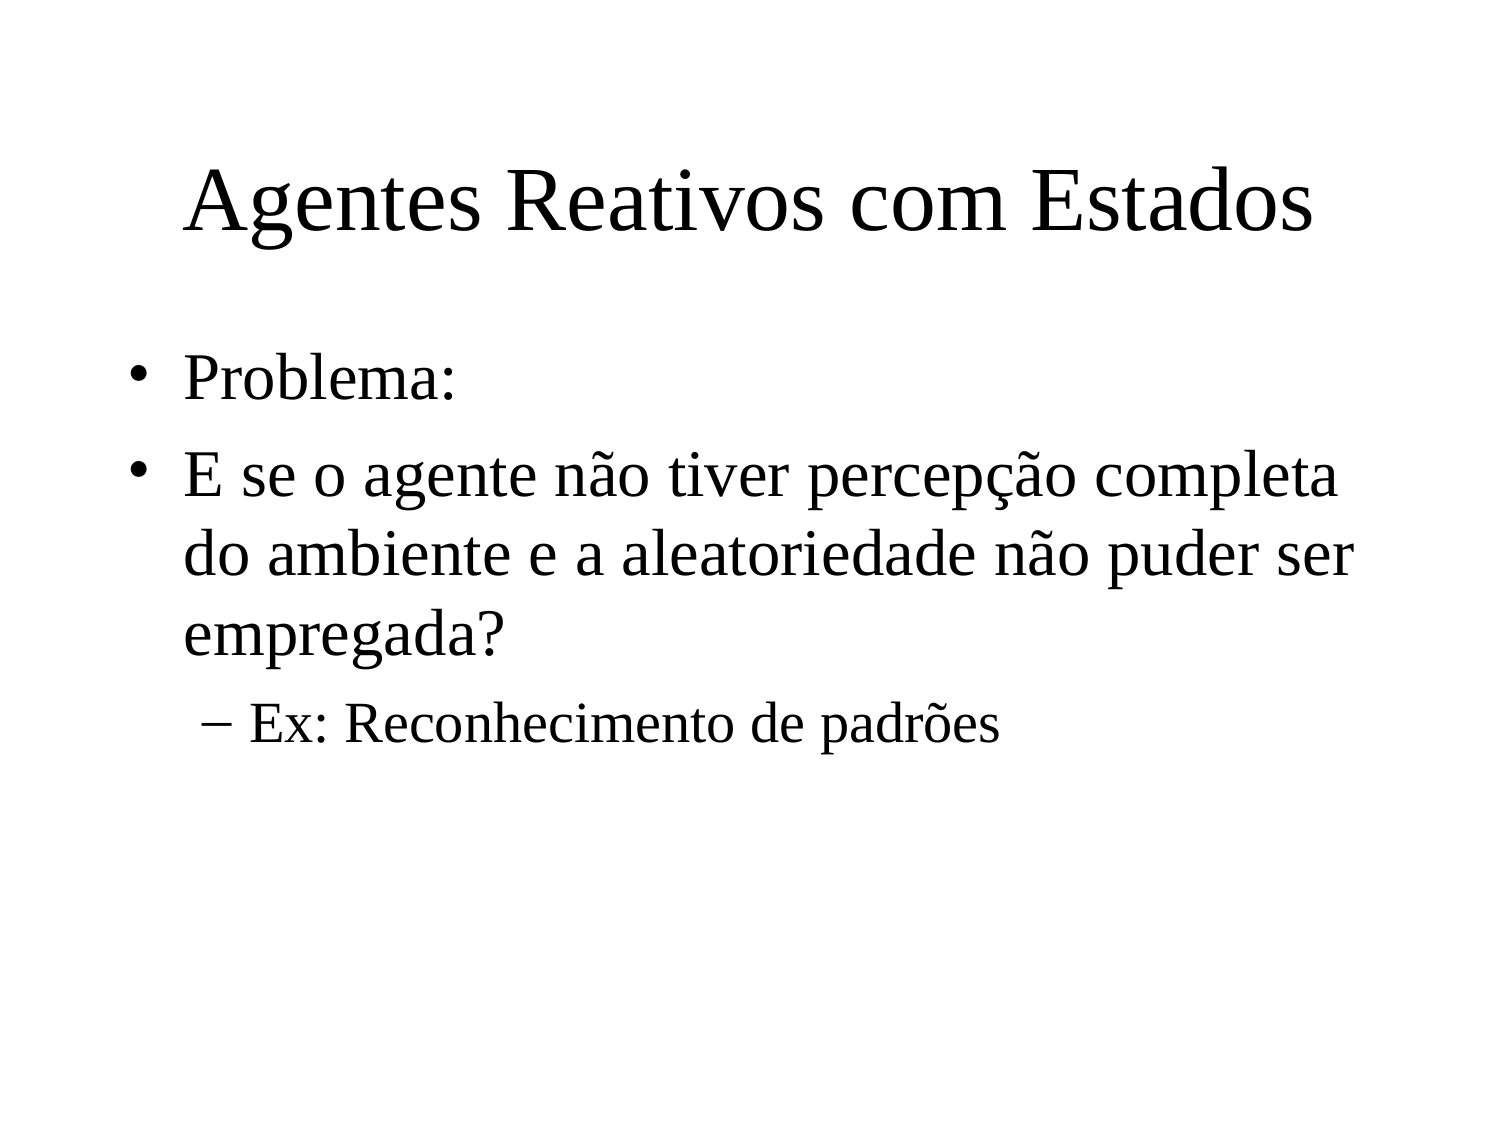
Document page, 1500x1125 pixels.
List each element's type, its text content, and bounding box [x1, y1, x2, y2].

list Problema: E se o agente não tiver percepção completa do ambiente e a aleatoriedade não puder ser empregada? Ex: Reconhecimento de padrões [112, 324, 1388, 1001]
title Agentes Reativos com Estados [112, 99, 1388, 288]
